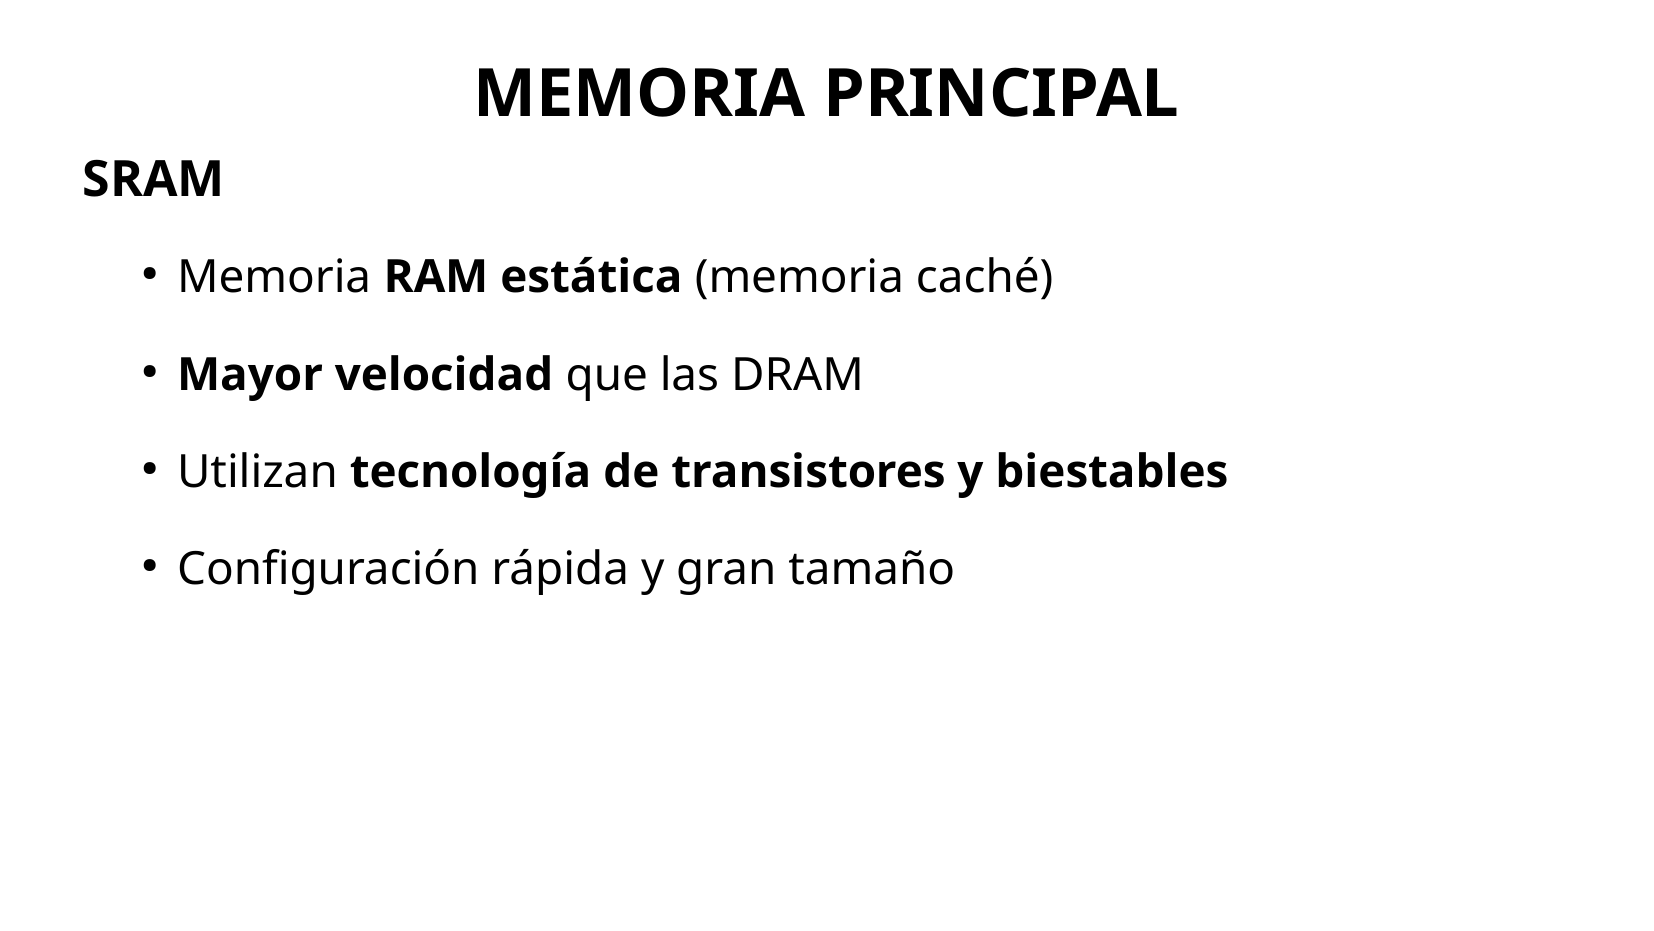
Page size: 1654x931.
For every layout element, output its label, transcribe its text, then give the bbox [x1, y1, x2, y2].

subtitle SRAM Memoria RAM estática (memoria caché) Mayor velocidad que las DRAM Utilizan tecnología de transistores y biestables Configuración rápida y gran tamaño [82, 147, 1571, 827]
title MEMORIA PRINCIPAL [82, 37, 1571, 147]
